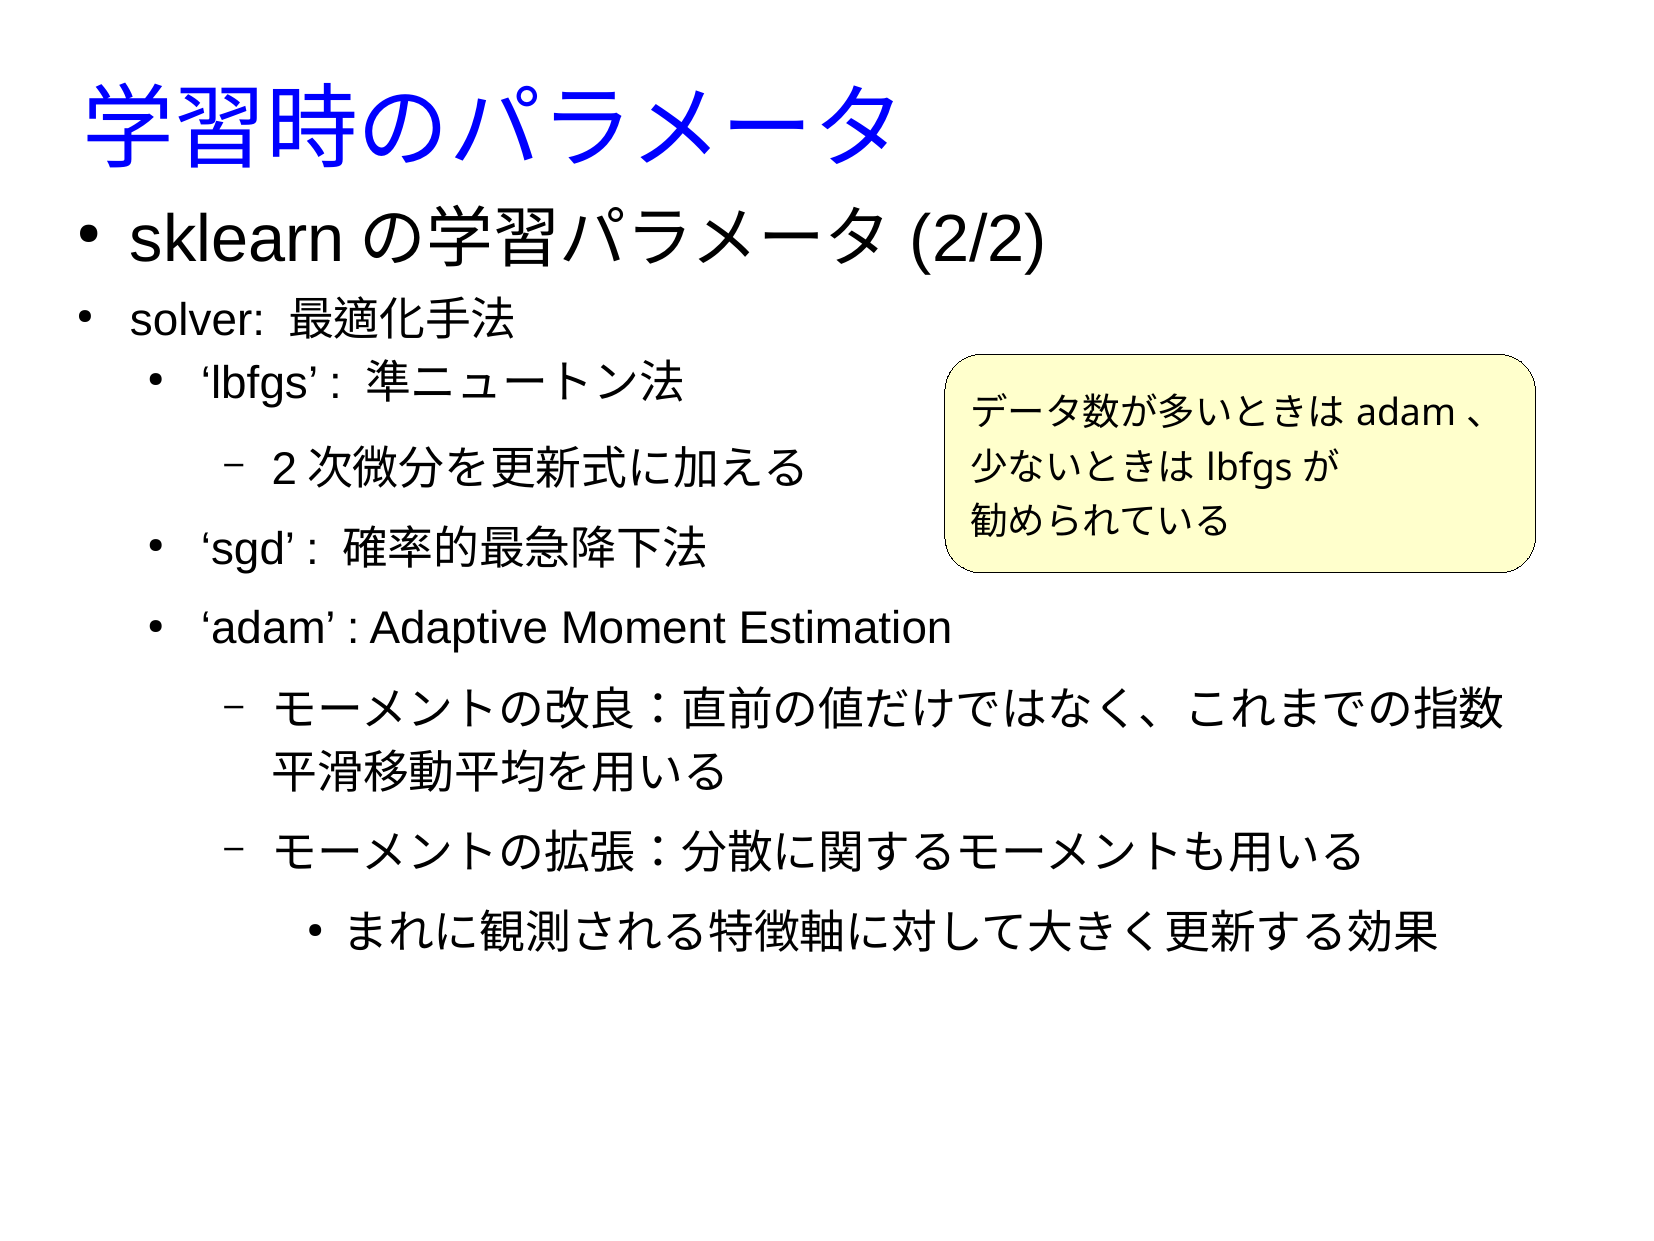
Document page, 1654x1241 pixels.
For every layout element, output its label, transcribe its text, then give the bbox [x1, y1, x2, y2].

title 学習時のパラメータ [82, 41, 1571, 210]
list sklearnの学習パラメータ(2/2) solver: 最適化手法 ‘lbfgs’ : 準ニュートン法 2次微分を更新式に加える ‘sgd’ : 確率的最急降下法 ‘adam’ : Adaptive Moment Estimation モーメントの改良：直前の値だけではなく、これまでの指数平滑移動平均を用いる モーメントの拡張：分散に関するモーメントも用いる まれに観測される特徴軸に対して大きく更新する効果 [59, 190, 1548, 1102]
text_box データ数が多いときはadam、 少ないときはlbfgsが 勧められている [944, 354, 1536, 573]
